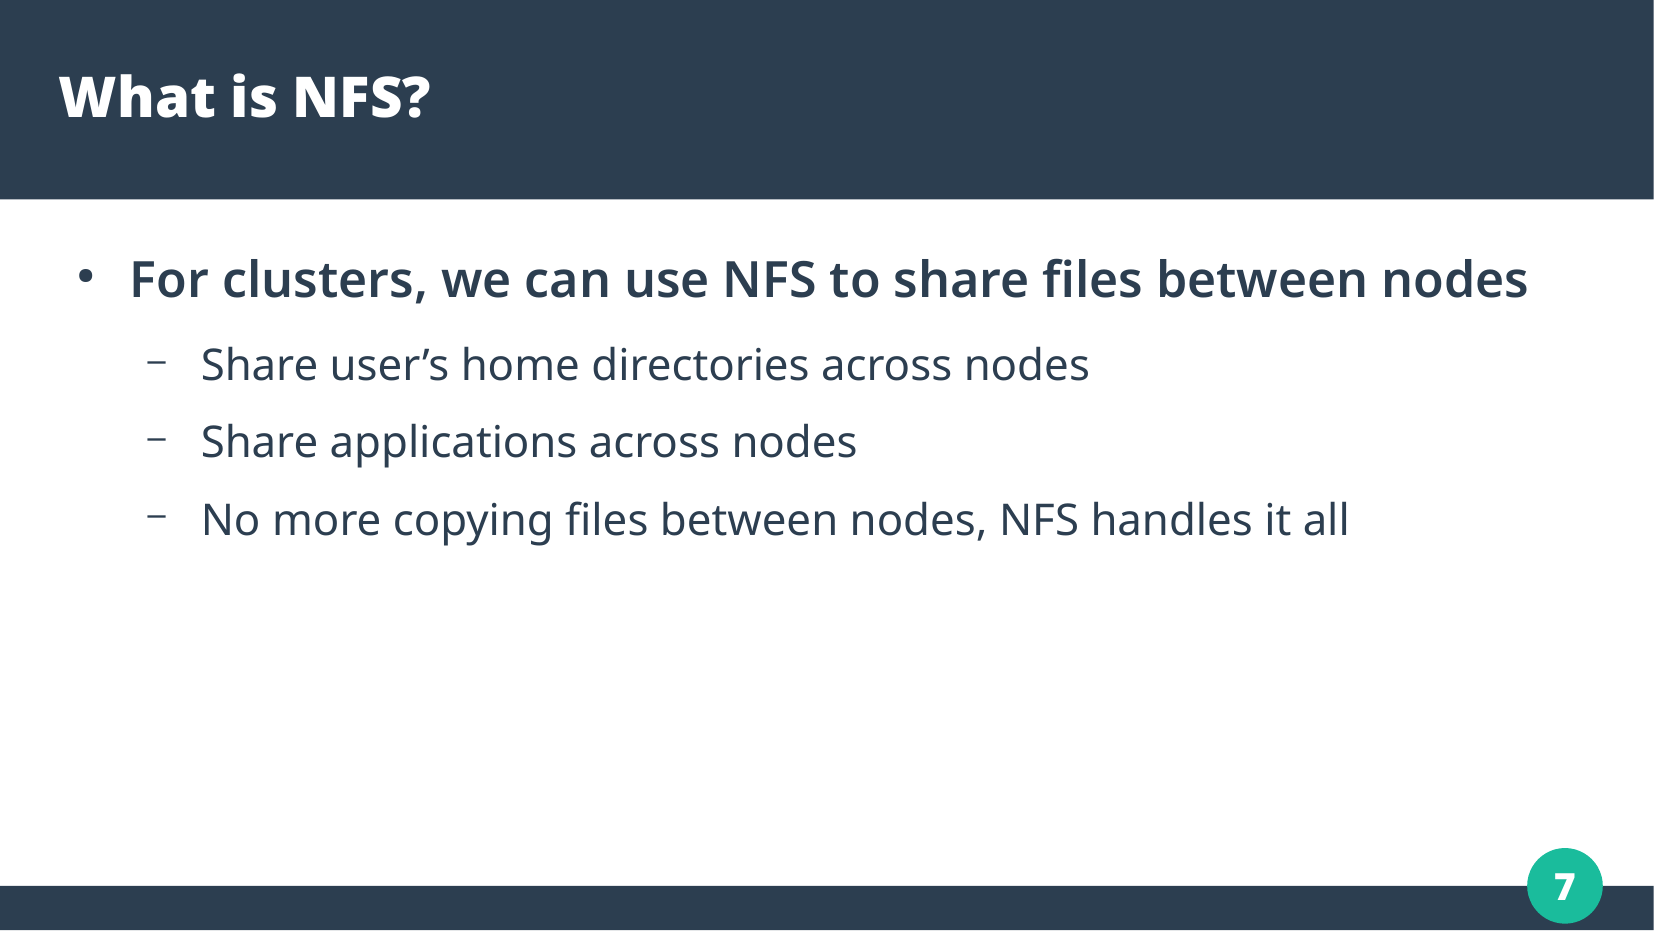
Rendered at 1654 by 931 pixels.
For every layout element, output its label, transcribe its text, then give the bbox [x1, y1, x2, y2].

list For clusters, we can use NFS to share files between nodes Share user’s home directories across nodes Share applications across nodes No more copying files between nodes, NFS handles it all [59, 243, 1595, 864]
title What is NFS? [59, 37, 1595, 156]
